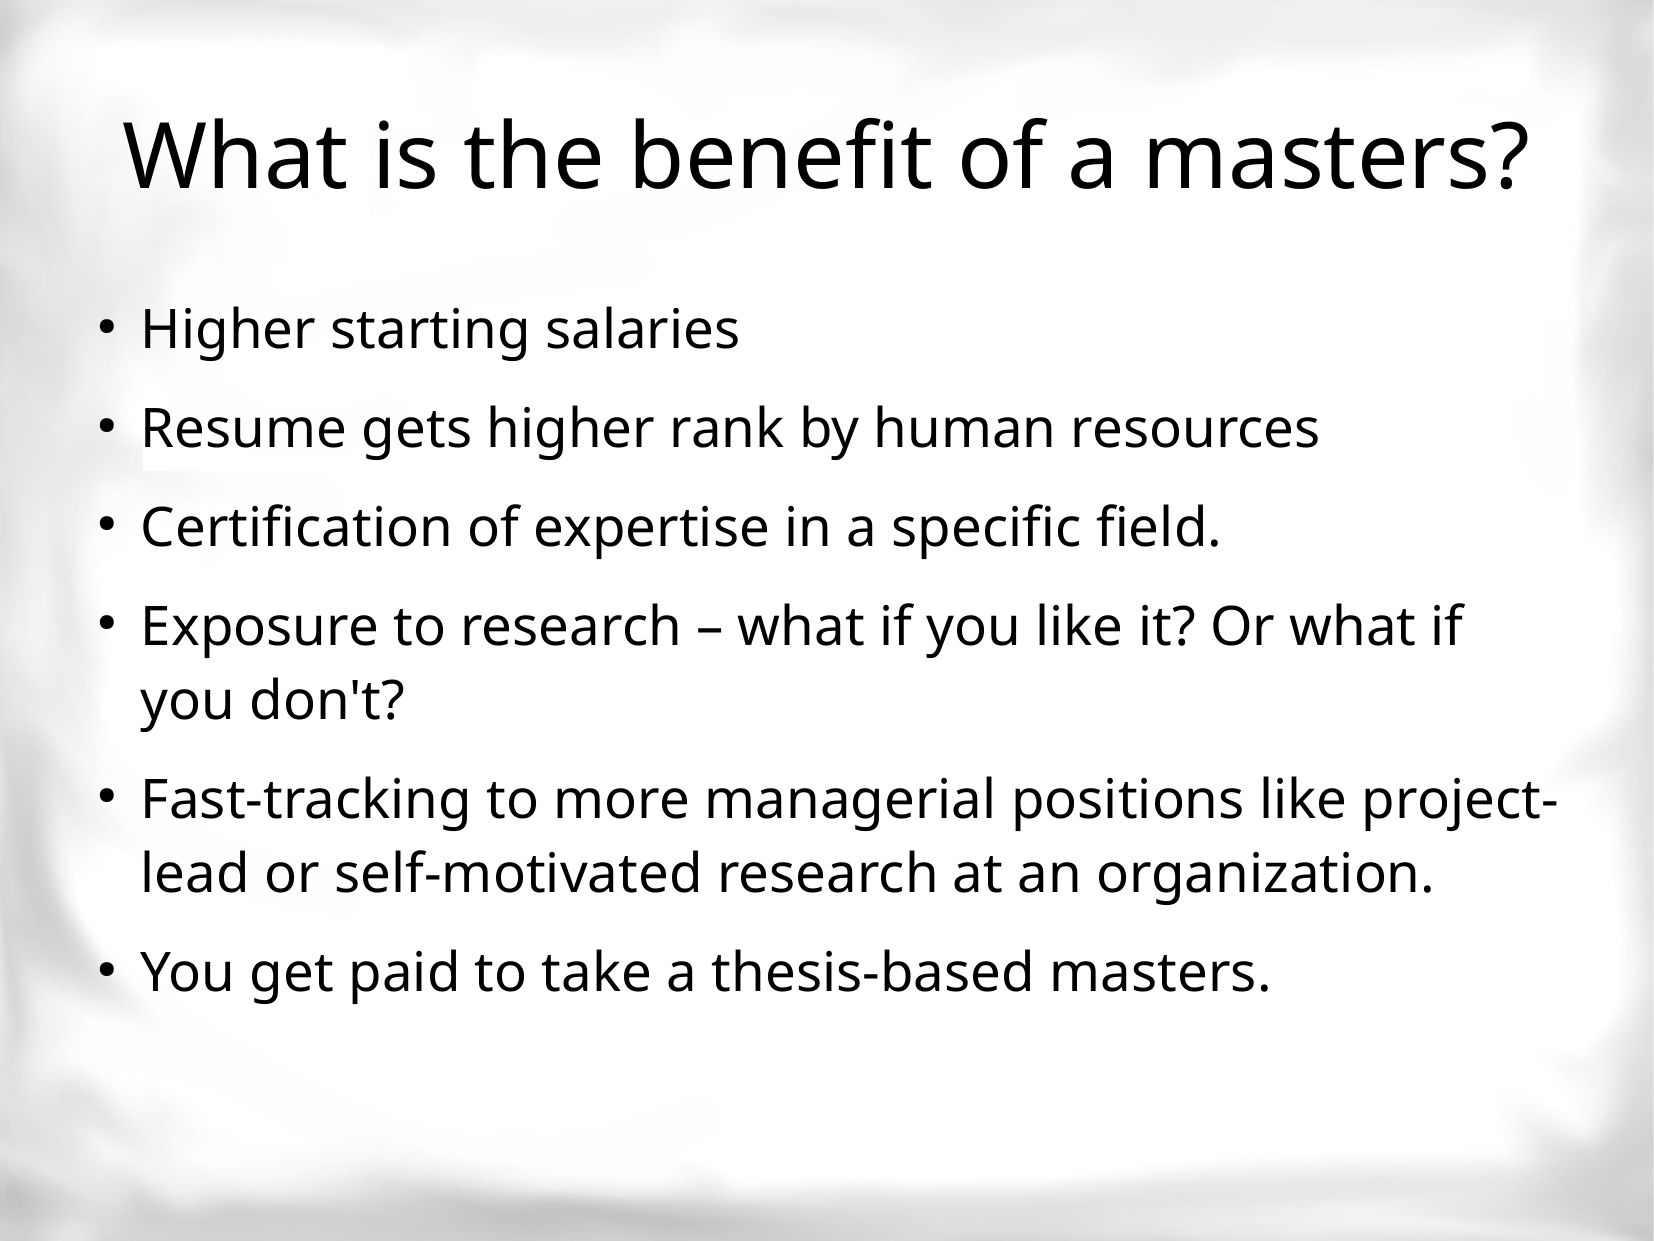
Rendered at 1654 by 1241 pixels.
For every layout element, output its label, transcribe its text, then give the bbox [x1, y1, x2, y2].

list Higher starting salaries Resume gets higher rank by human resources Certification of expertise in a specific field. Exposure to research – what if you like it? Or what if you don't? Fast-tracking to more managerial positions like project-lead or self-motivated research at an organization. You get paid to take a thesis-based masters. [82, 290, 1571, 1010]
picture [0, 0, 1654, 1241]
title What is the benefit of a masters? [82, 49, 1571, 257]
